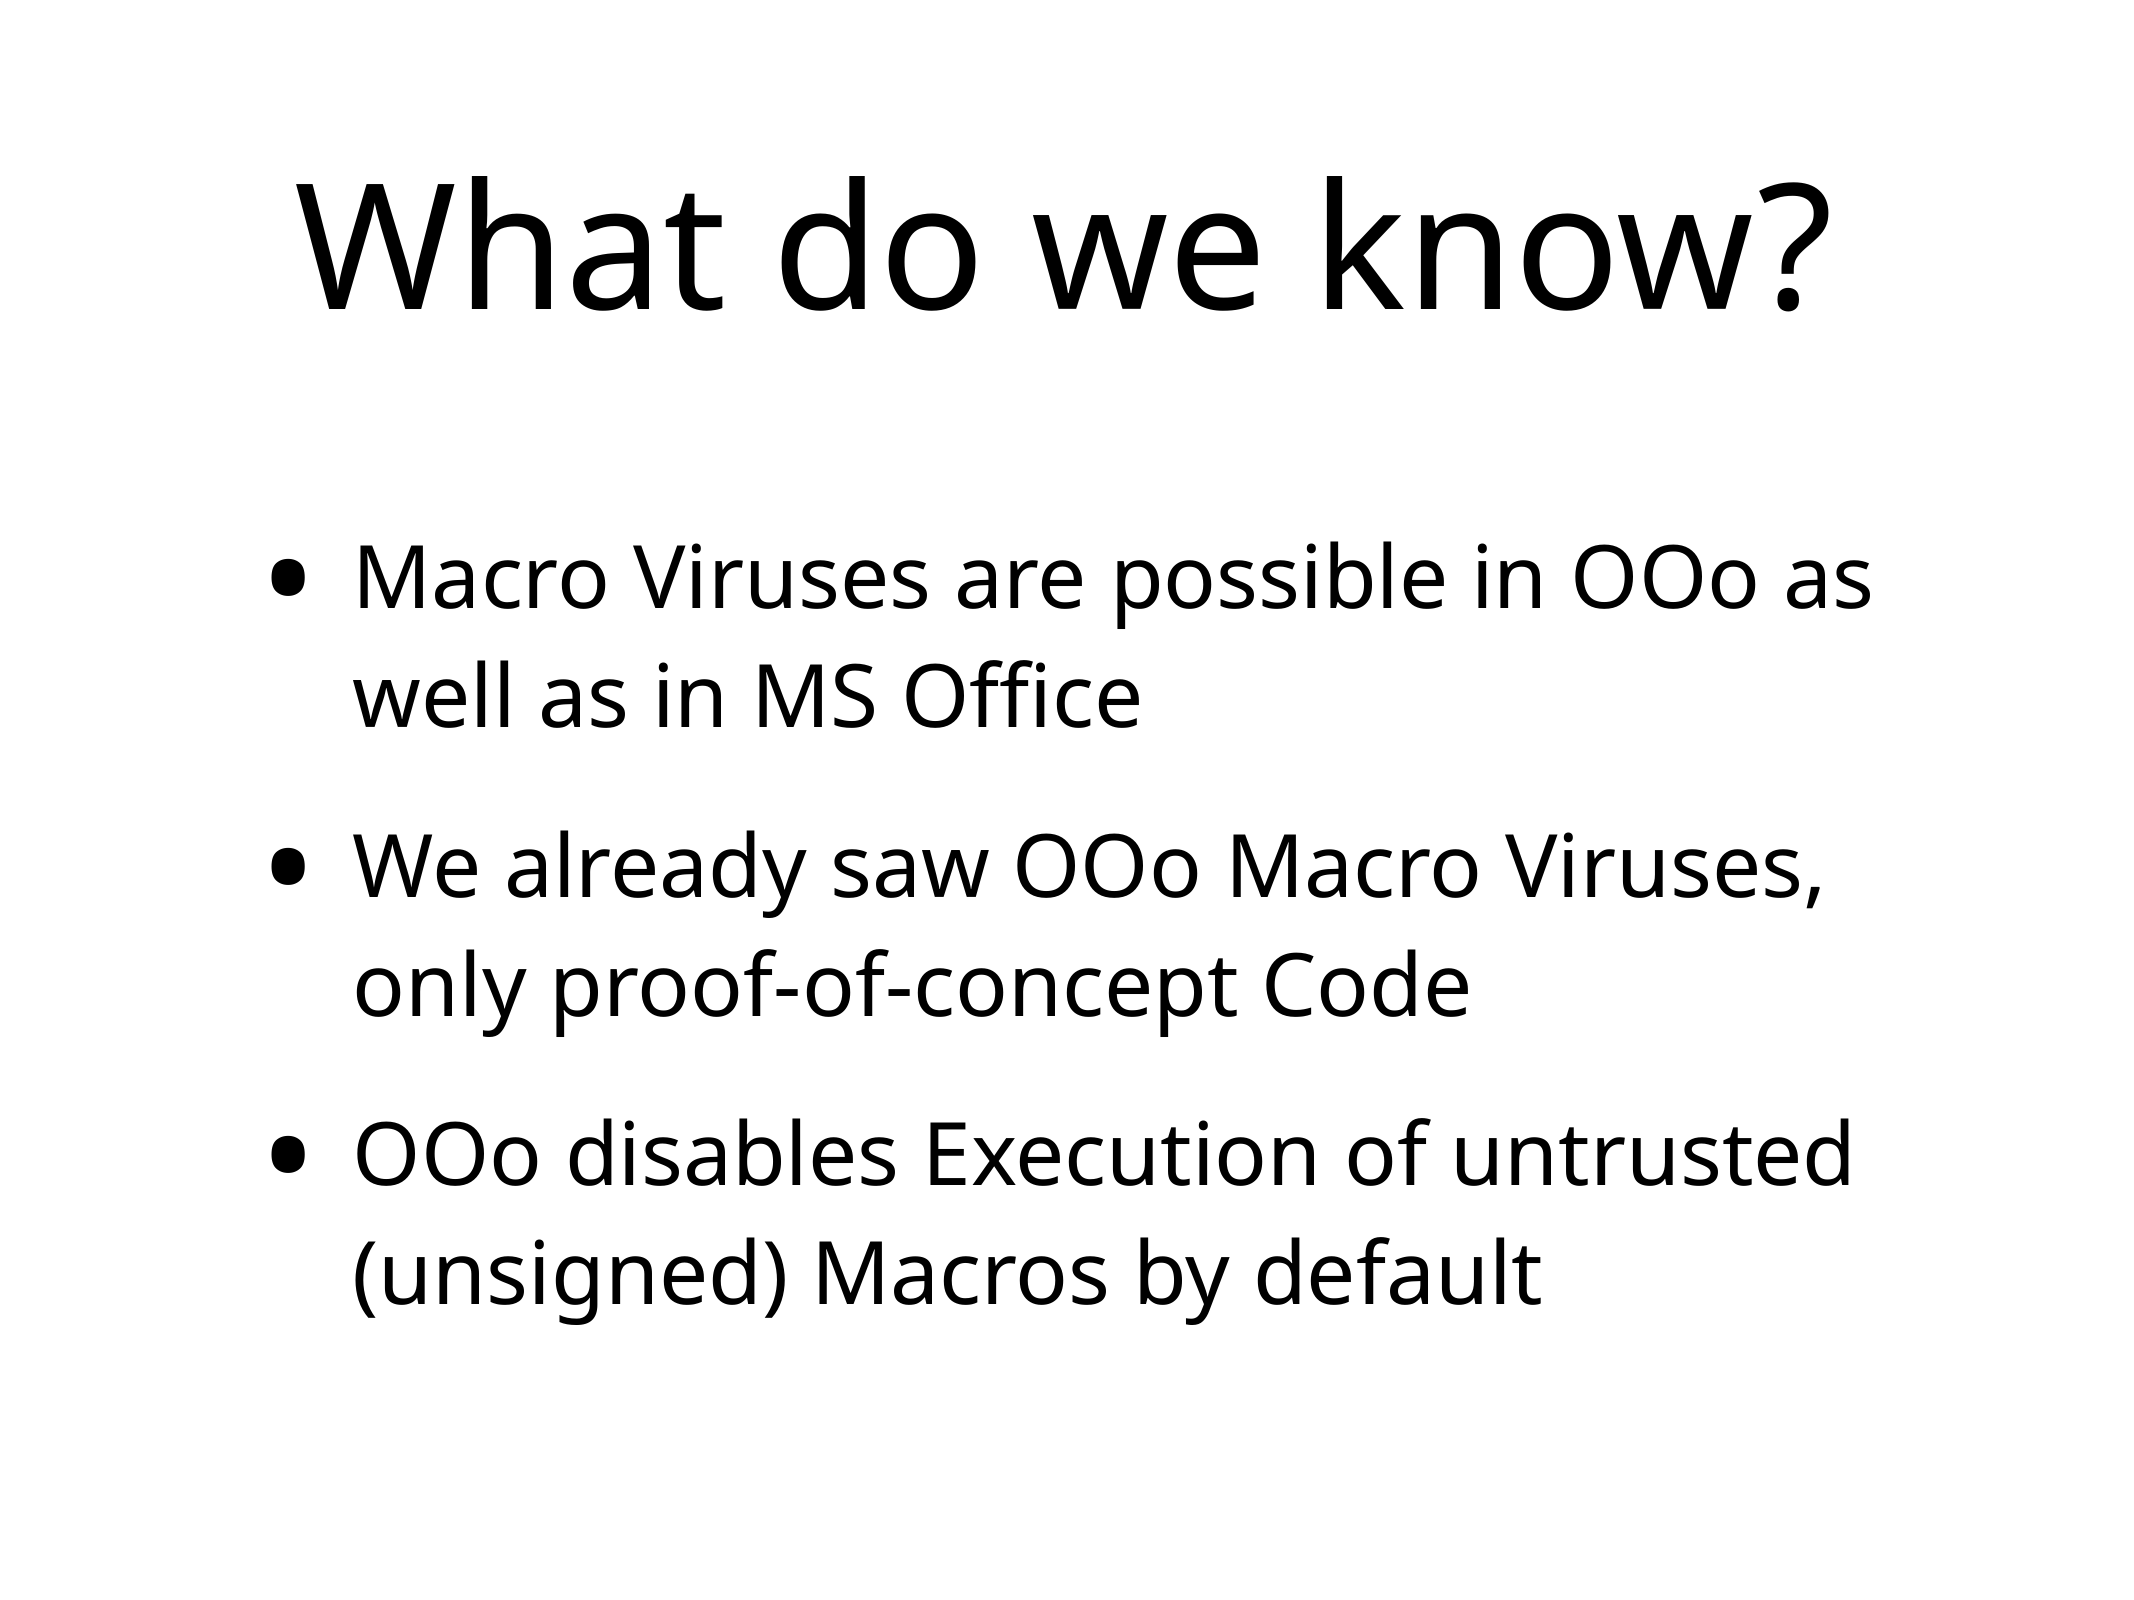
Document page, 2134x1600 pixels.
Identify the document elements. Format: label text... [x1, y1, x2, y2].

title What do we know? [208, 41, 1925, 442]
list Macro Viruses are possible in OOo as well as in MS Office We already saw OOo Macro Viruses, only proof-of-concept Code OOo disables Execution of untrusted (unsigned) Macros by default [208, 454, 1925, 1392]
